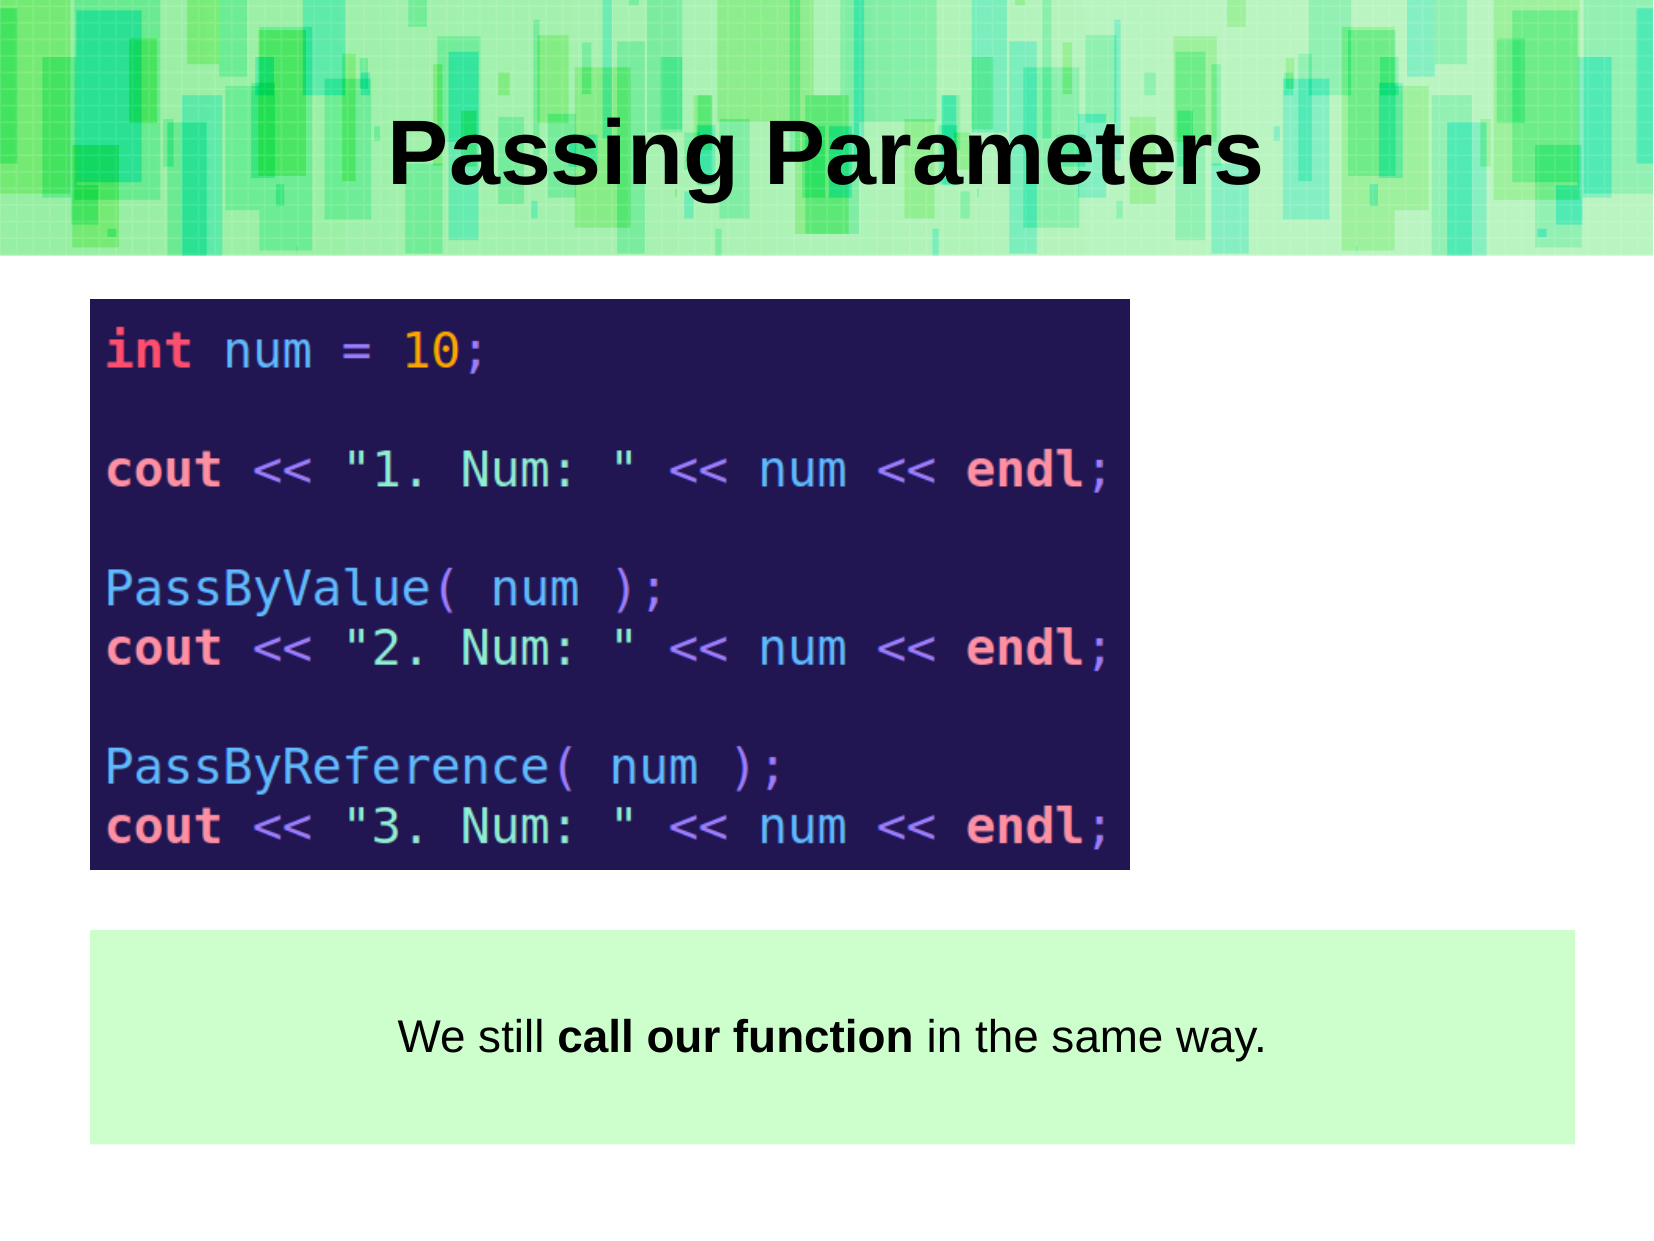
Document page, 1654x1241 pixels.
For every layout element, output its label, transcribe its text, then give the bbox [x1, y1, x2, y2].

text_box We still call our function in the same way. [90, 930, 1576, 1145]
title Passing Parameters [82, 49, 1571, 257]
picture [0, 0, 1654, 1241]
